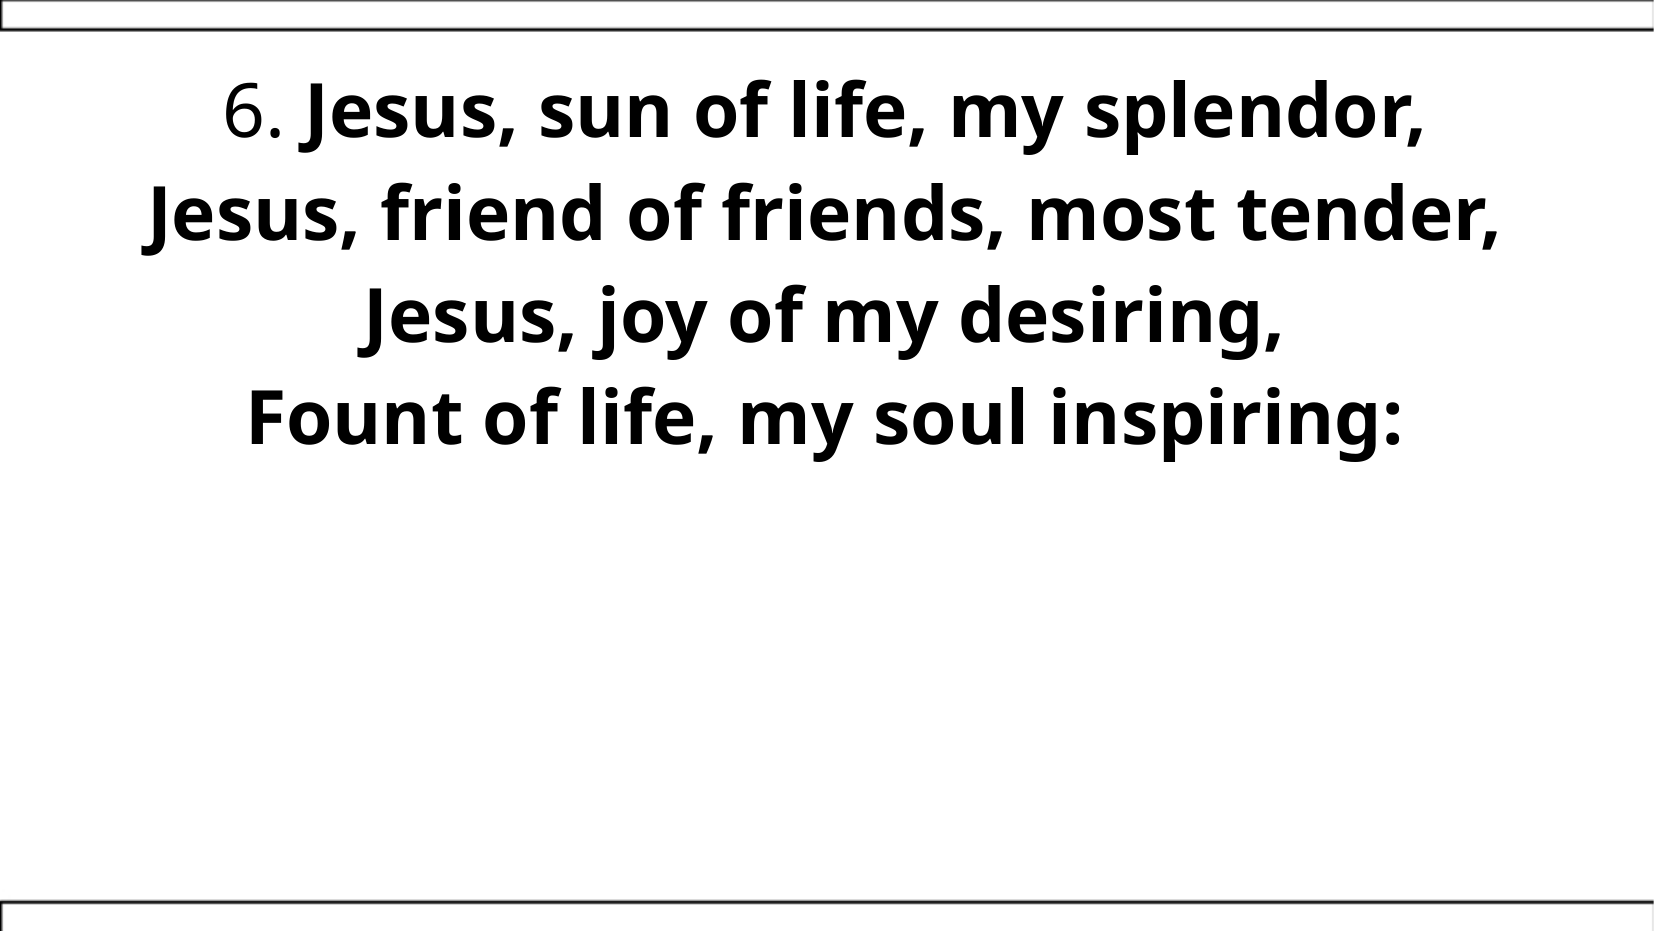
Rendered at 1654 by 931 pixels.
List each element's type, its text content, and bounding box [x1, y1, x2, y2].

text_box 6. Jesus, sun of life, my splendor, Jesus, friend of friends, most tender, Jesus, joy of my desiring, Fount of life, my soul inspiring: [105, 50, 1546, 465]
picture [0, 0, 1654, 931]
